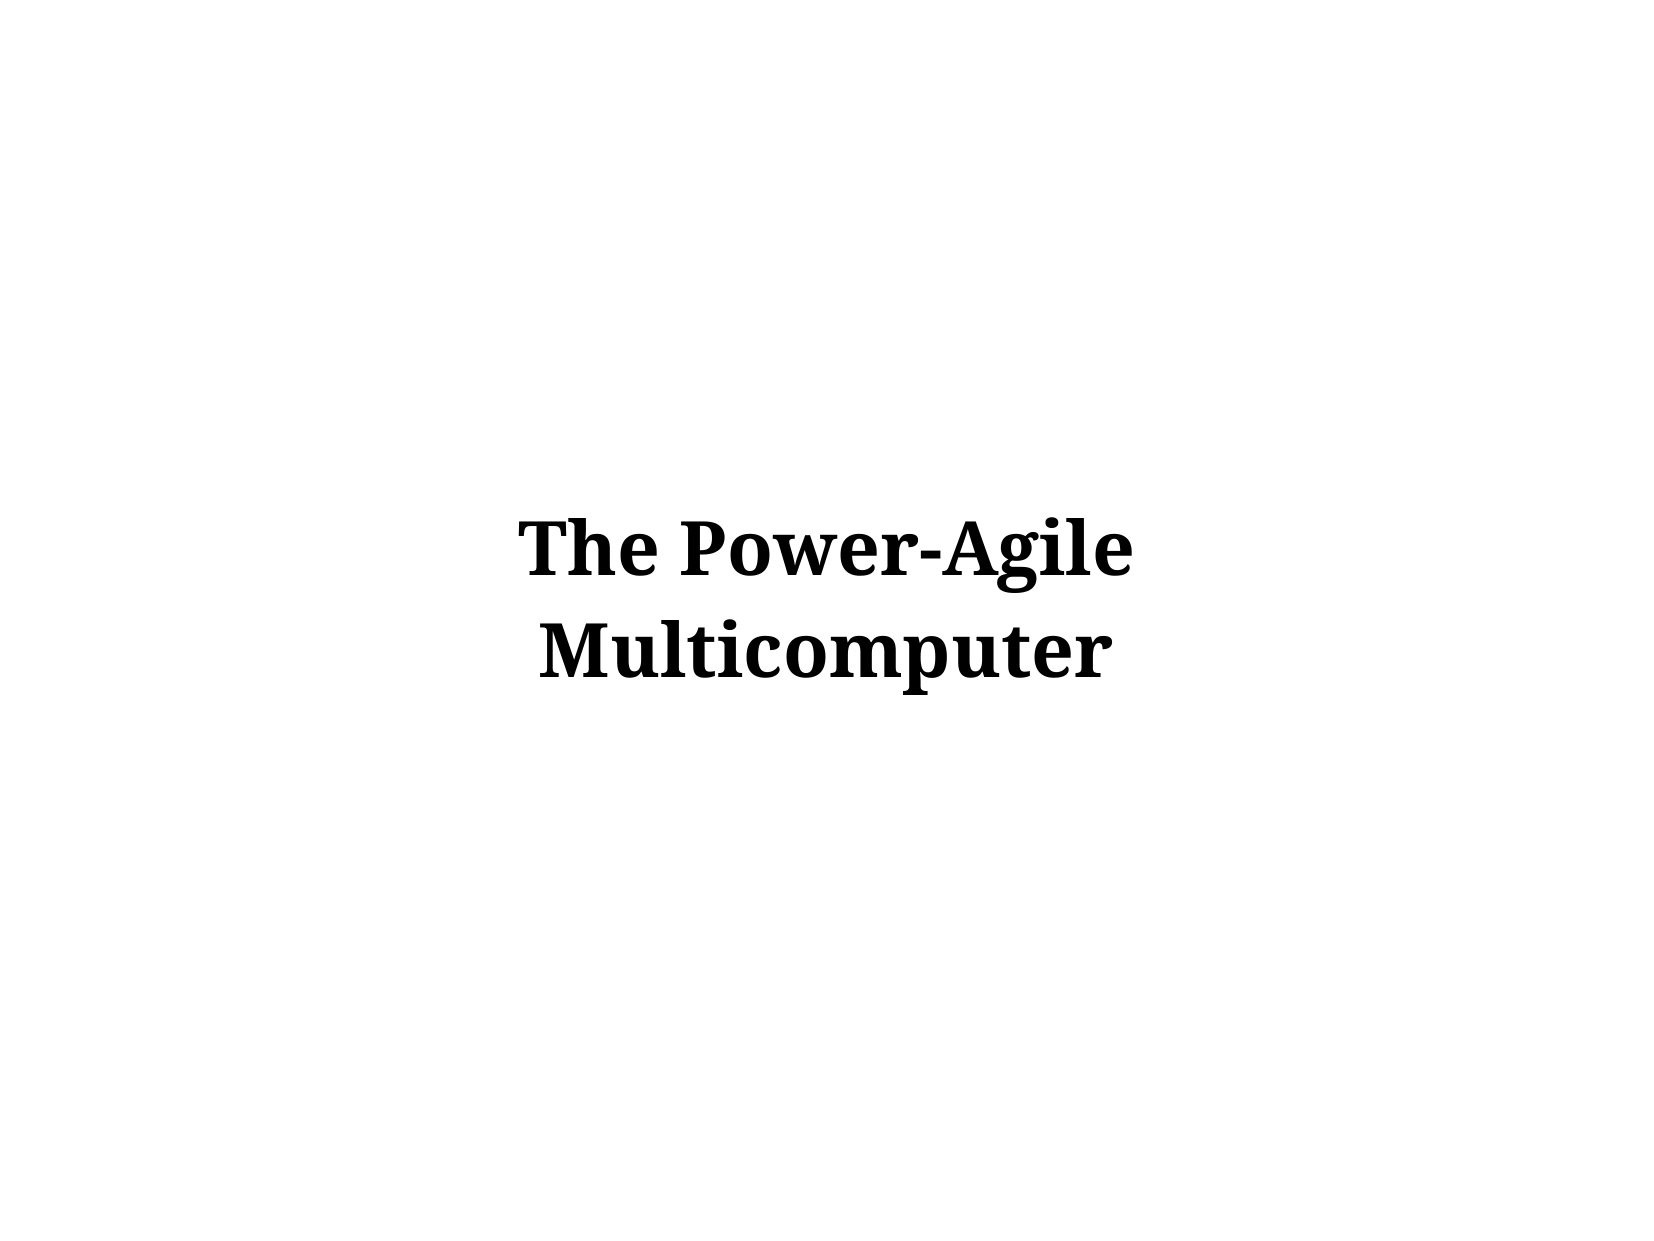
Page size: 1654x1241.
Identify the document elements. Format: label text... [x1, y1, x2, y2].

text_box The Power-Agile Multicomputer [376, 487, 1277, 668]
